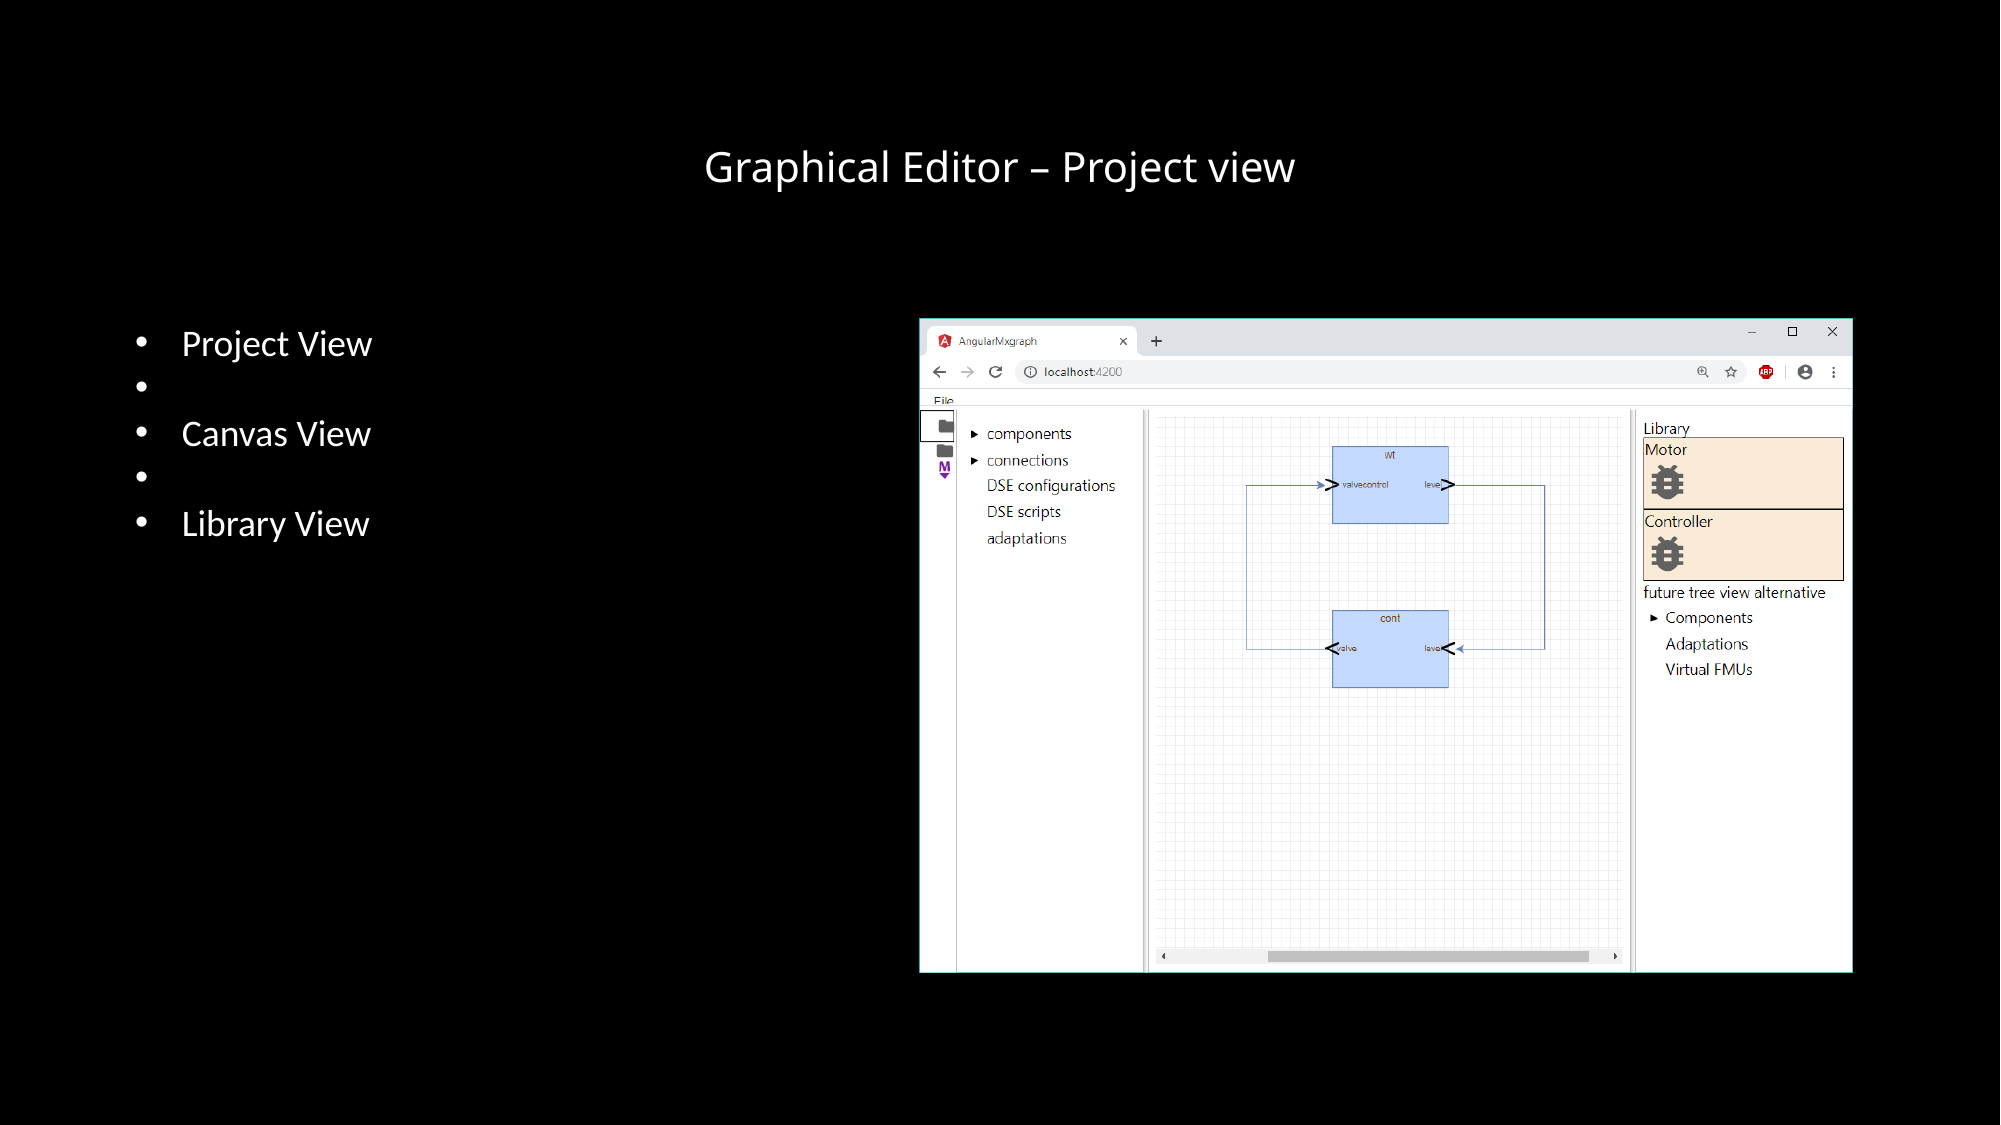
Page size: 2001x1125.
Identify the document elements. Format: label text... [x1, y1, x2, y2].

title Graphical Editor – Project view [137, 59, 1863, 278]
text_box Project View Canvas View Library View [120, 311, 782, 554]
picture [919, 318, 1853, 973]
